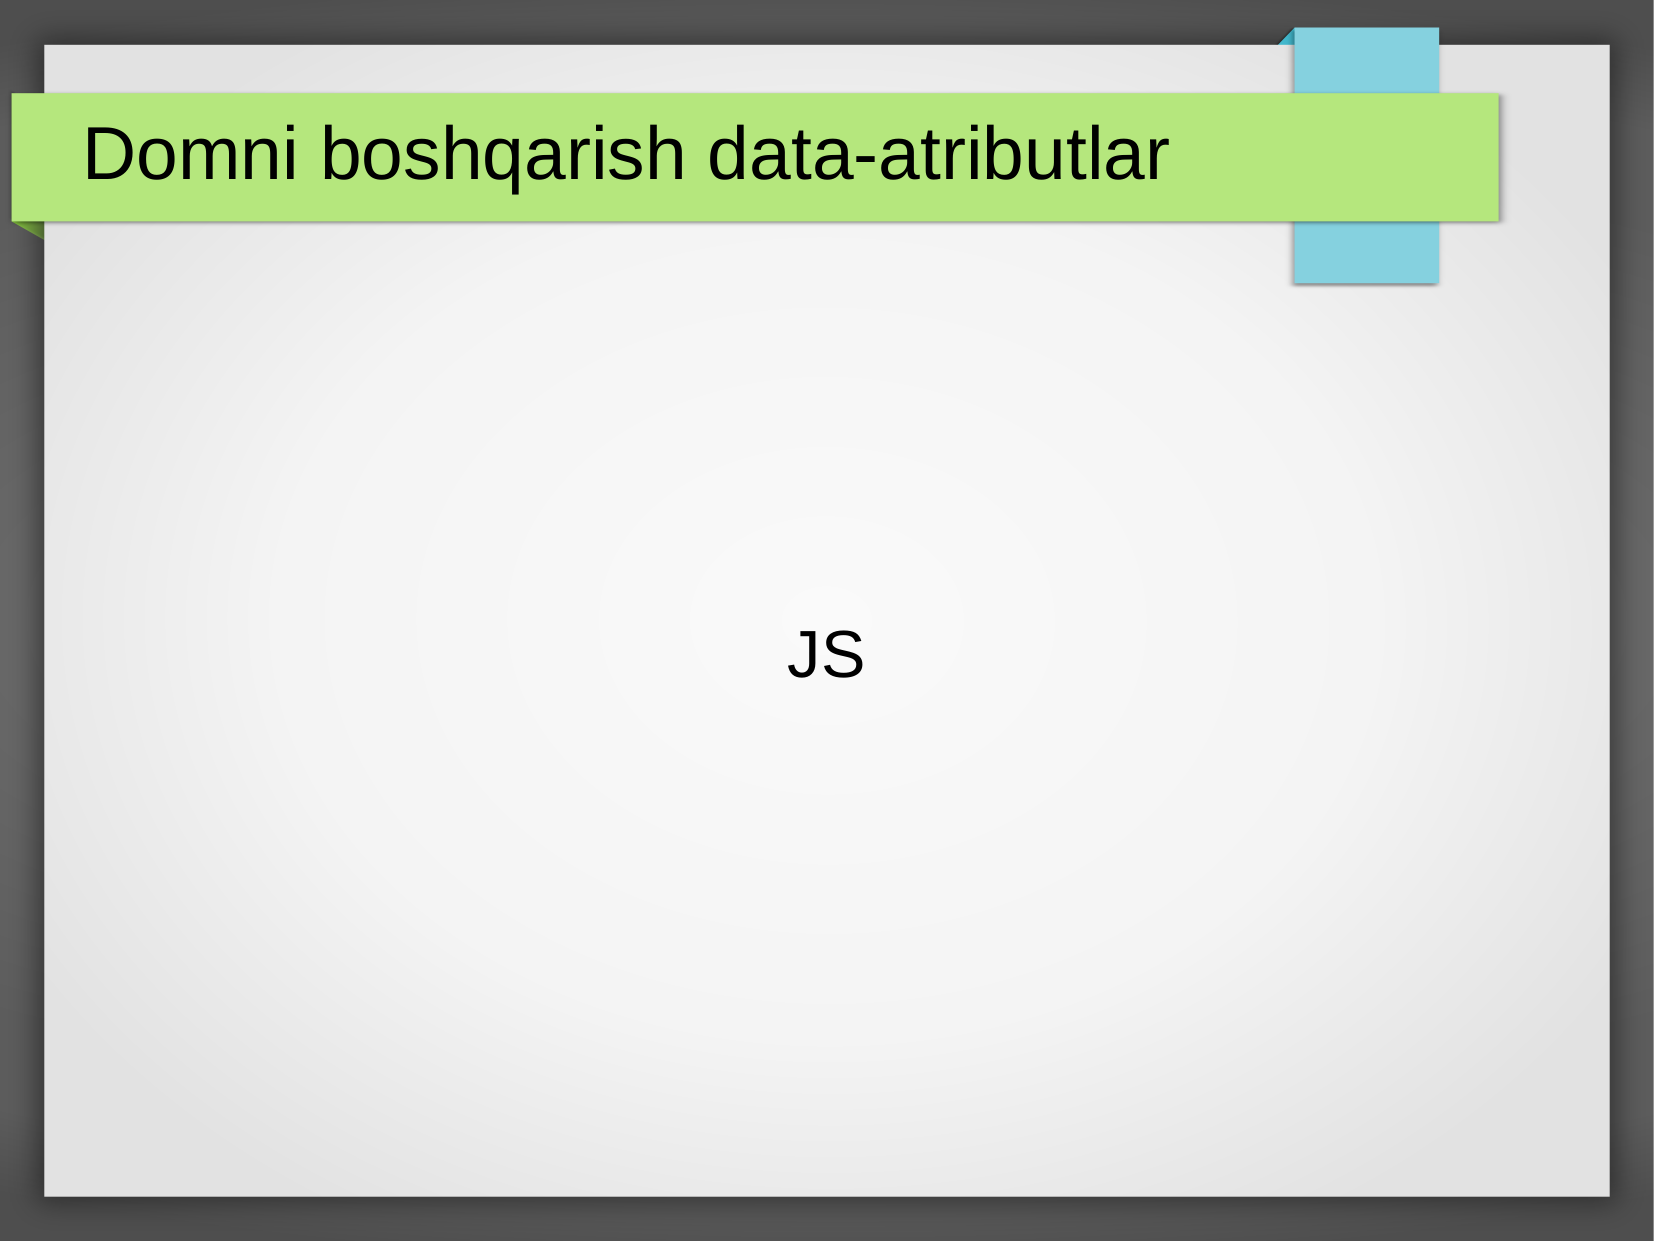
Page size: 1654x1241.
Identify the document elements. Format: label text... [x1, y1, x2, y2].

title Domni boshqarish data-atributlar [82, 94, 1264, 213]
picture [0, 0, 1654, 1241]
subtitle JS [82, 295, 1571, 1015]
